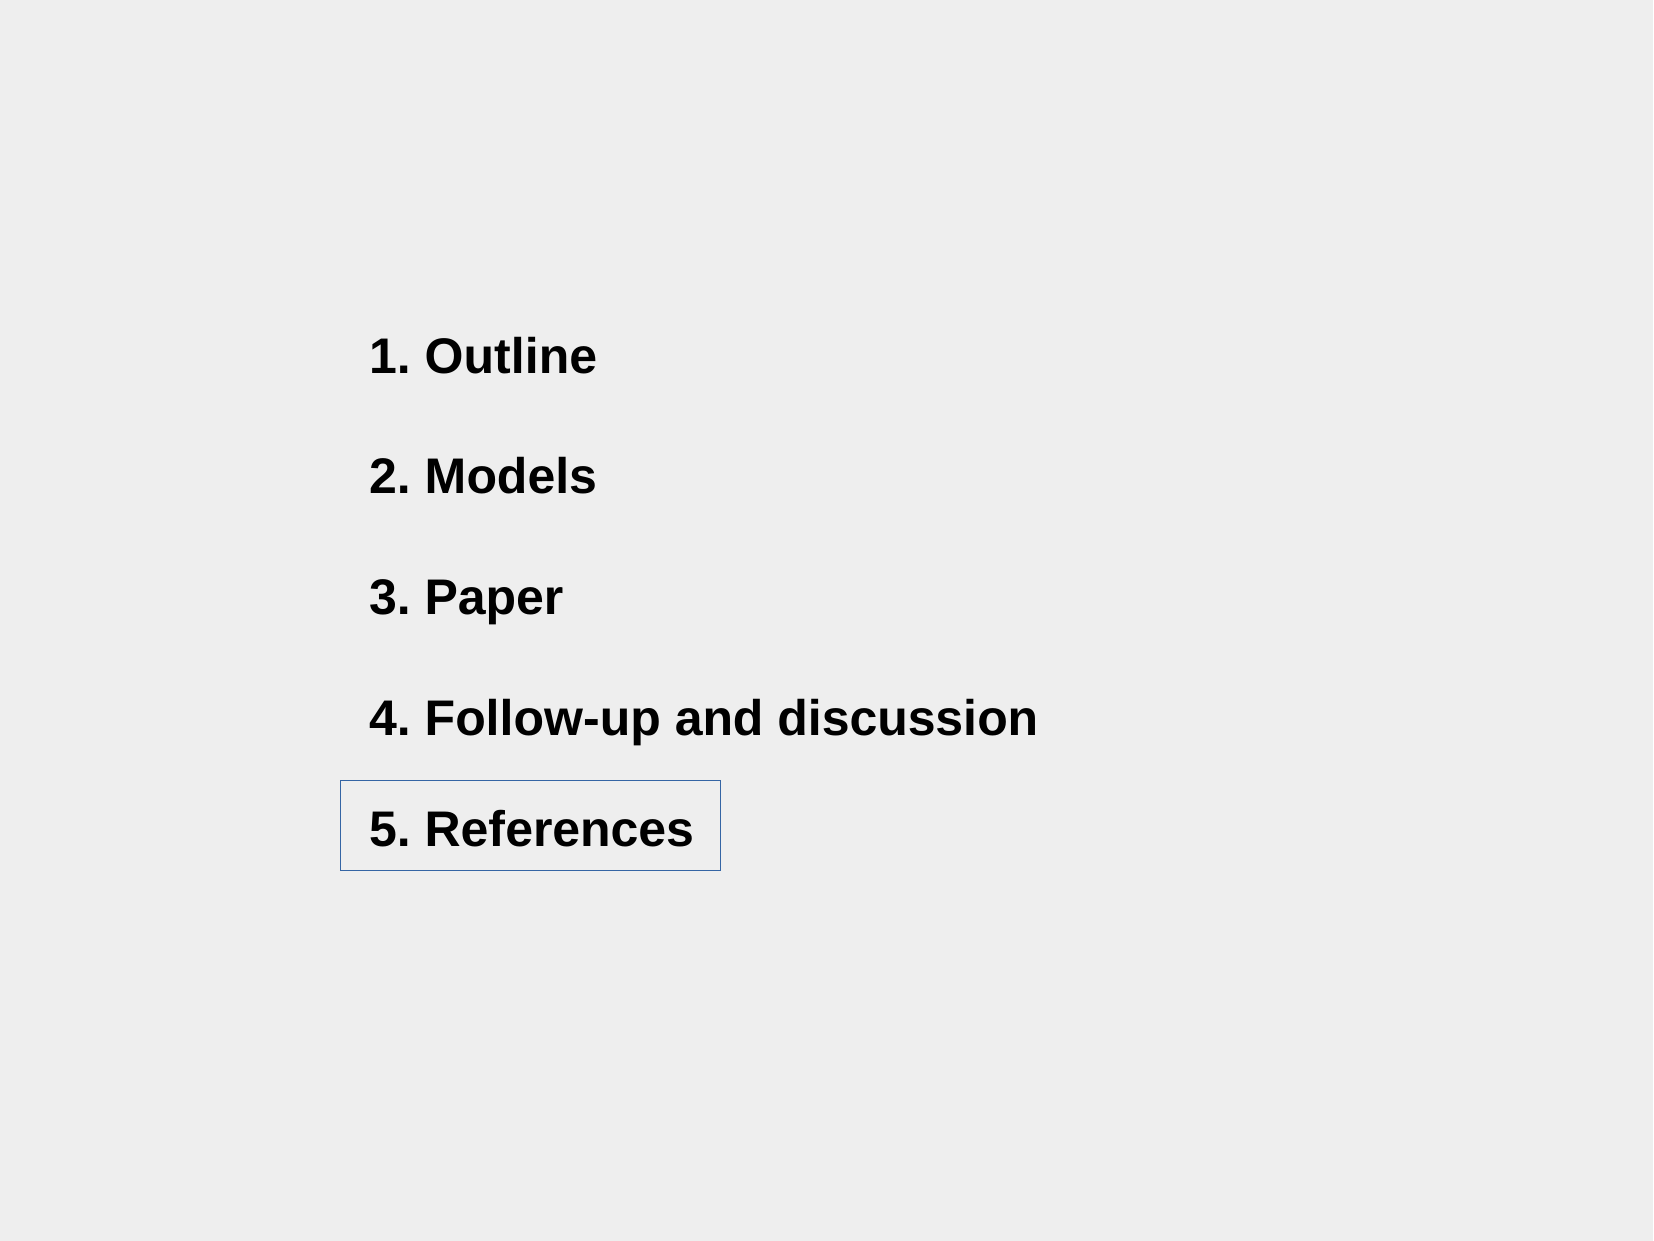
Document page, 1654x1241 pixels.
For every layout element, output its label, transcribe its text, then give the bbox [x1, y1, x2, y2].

subtitle 1. Outline 2. Models 3. Paper 4. Follow-up and discussion 5. References [75, 90, 1563, 1096]
text_box [340, 780, 721, 871]
